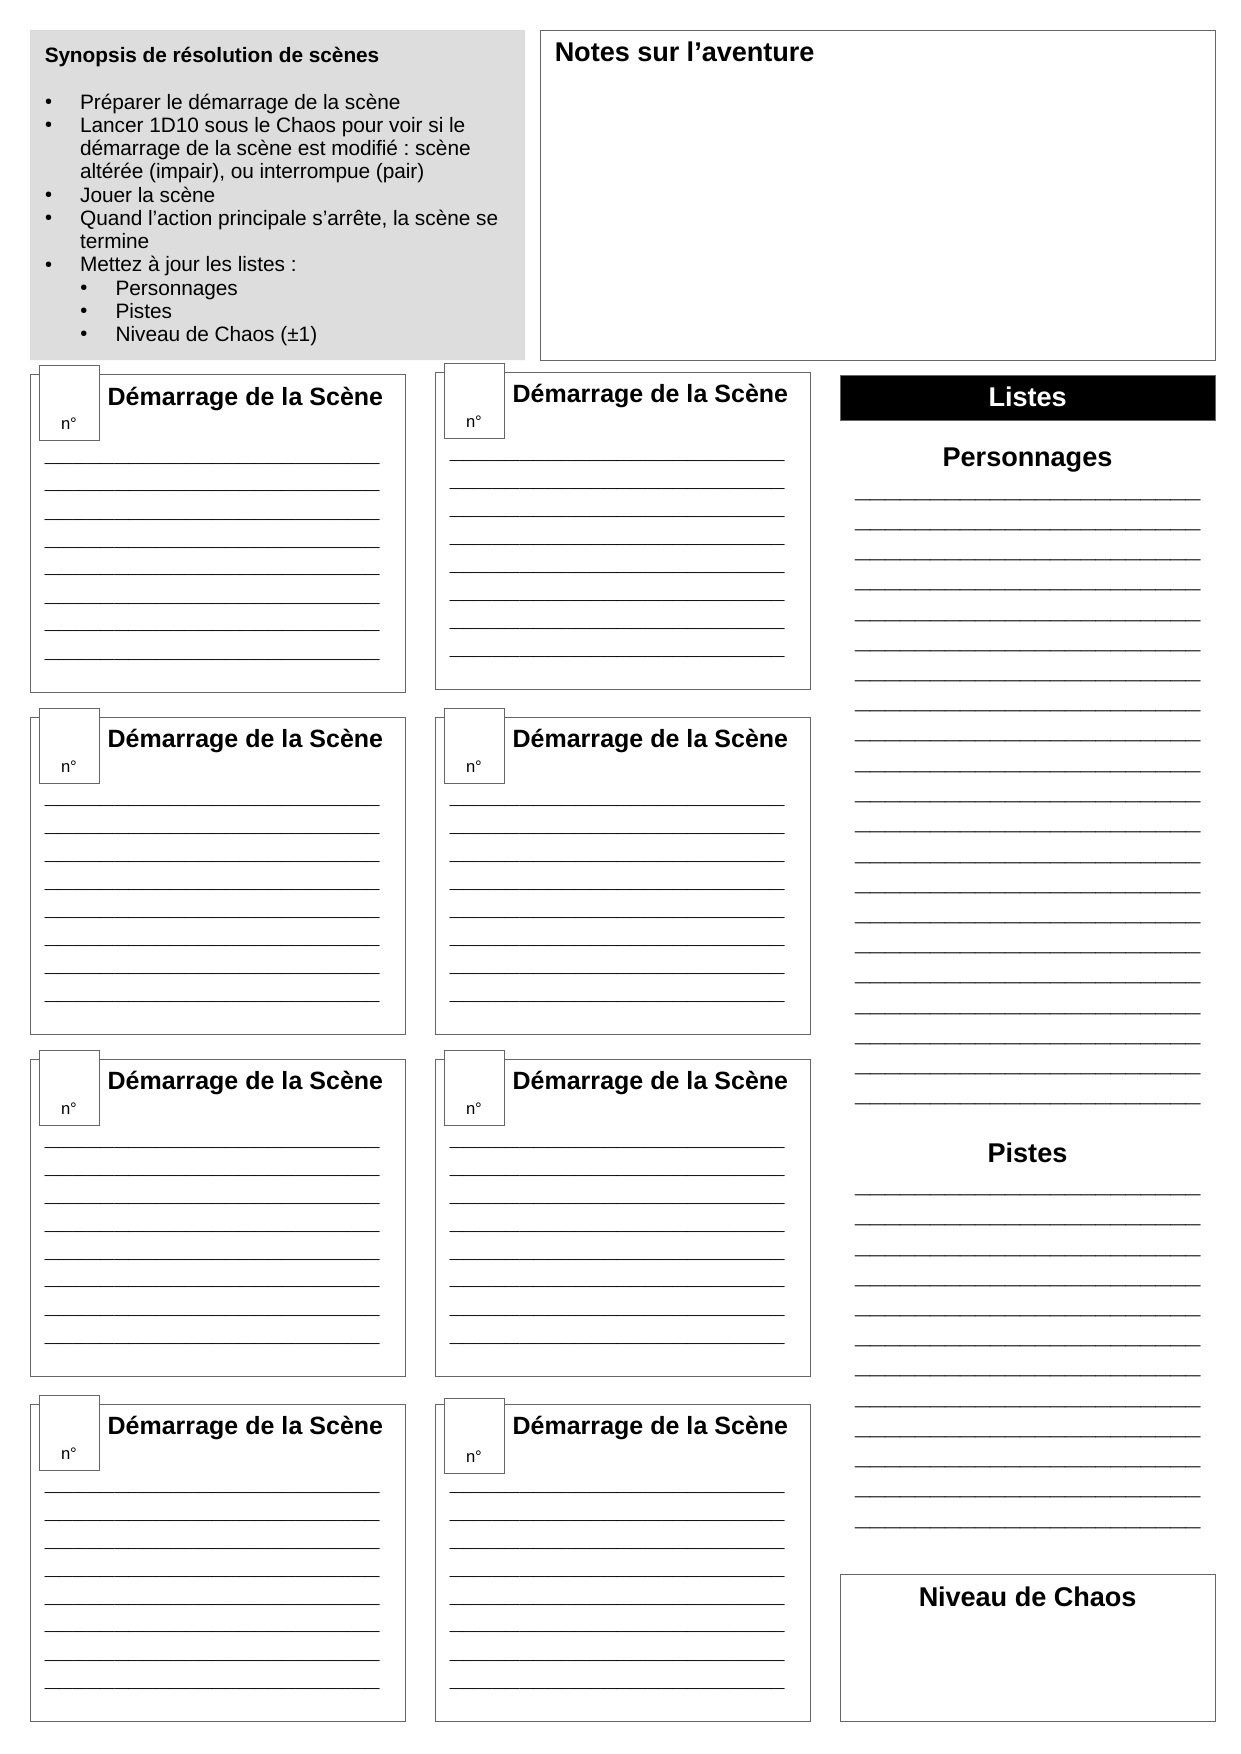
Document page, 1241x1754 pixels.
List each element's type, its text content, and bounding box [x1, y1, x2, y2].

text_box Démarrage de la Scène ________________________ ________________________ ________________________ ________________________________________________________________________________________________ ________________________ [30, 374, 406, 693]
text_box n° [39, 1395, 100, 1471]
text_box n° [39, 708, 100, 784]
text_box Niveau de Chaos [840, 1574, 1216, 1722]
text_box n° [444, 708, 505, 784]
text_box Démarrage de la Scène ________________________ ________________________ ________________________ ________________________________________________________________________________________________ ________________________ [435, 1059, 811, 1377]
text_box Démarrage de la Scène ________________________ ________________________ ________________________ ________________________________________________________________________________________________ ________________________ [435, 717, 811, 1035]
text_box Démarrage de la Scène ________________________ ________________________ ________________________ ________________________________________________________________________________________________ ________________________ [435, 1404, 811, 1722]
text_box n° [444, 1398, 505, 1474]
text_box Personnages ___________________________________________________________________________________________________________________________________________________________________________________________________________________________________________________________________________________________________________________________________________________________________________________________________________________________________________________________________________________________________ Pistes ____________________________________________________________________________________________________________________________________________________________________________________________________________________________________________________________________________________ [840, 435, 1216, 1561]
text_box n° [444, 1050, 505, 1126]
text_box n° [39, 365, 100, 441]
text_box Démarrage de la Scène ________________________ ________________________ ________________________ ________________________________________________________________________________________________ ________________________ [30, 717, 406, 1035]
text_box Démarrage de la Scène ________________________ ________________________ ________________________ ________________________________________________________________________________________________ ________________________ [30, 1404, 406, 1722]
text_box Démarrage de la Scène ________________________ ________________________ ________________________ ________________________________________________________________________________________________ ________________________ [30, 1059, 406, 1377]
text_box Synopsis de résolution de scènes Préparer le démarrage de la scène Lancer 1D10 sous le Chaos pour voir si le démarrage de la scène est modifié : scène altérée (impair), ou interrompue (pair) Jouer la scène Quand l’action principale s’arrête, la scène se termine Mettez à jour les listes : Personnages Pistes Niveau de Chaos (±1) [30, 30, 526, 361]
text_box Listes [840, 375, 1216, 421]
text_box n° [444, 363, 505, 439]
text_box Notes sur l’aventure [540, 30, 1216, 361]
text_box n° [39, 1050, 100, 1126]
text_box Démarrage de la Scène ________________________ ________________________ ________________________ ________________________________________________________________________________________________ ________________________ [435, 372, 811, 690]
